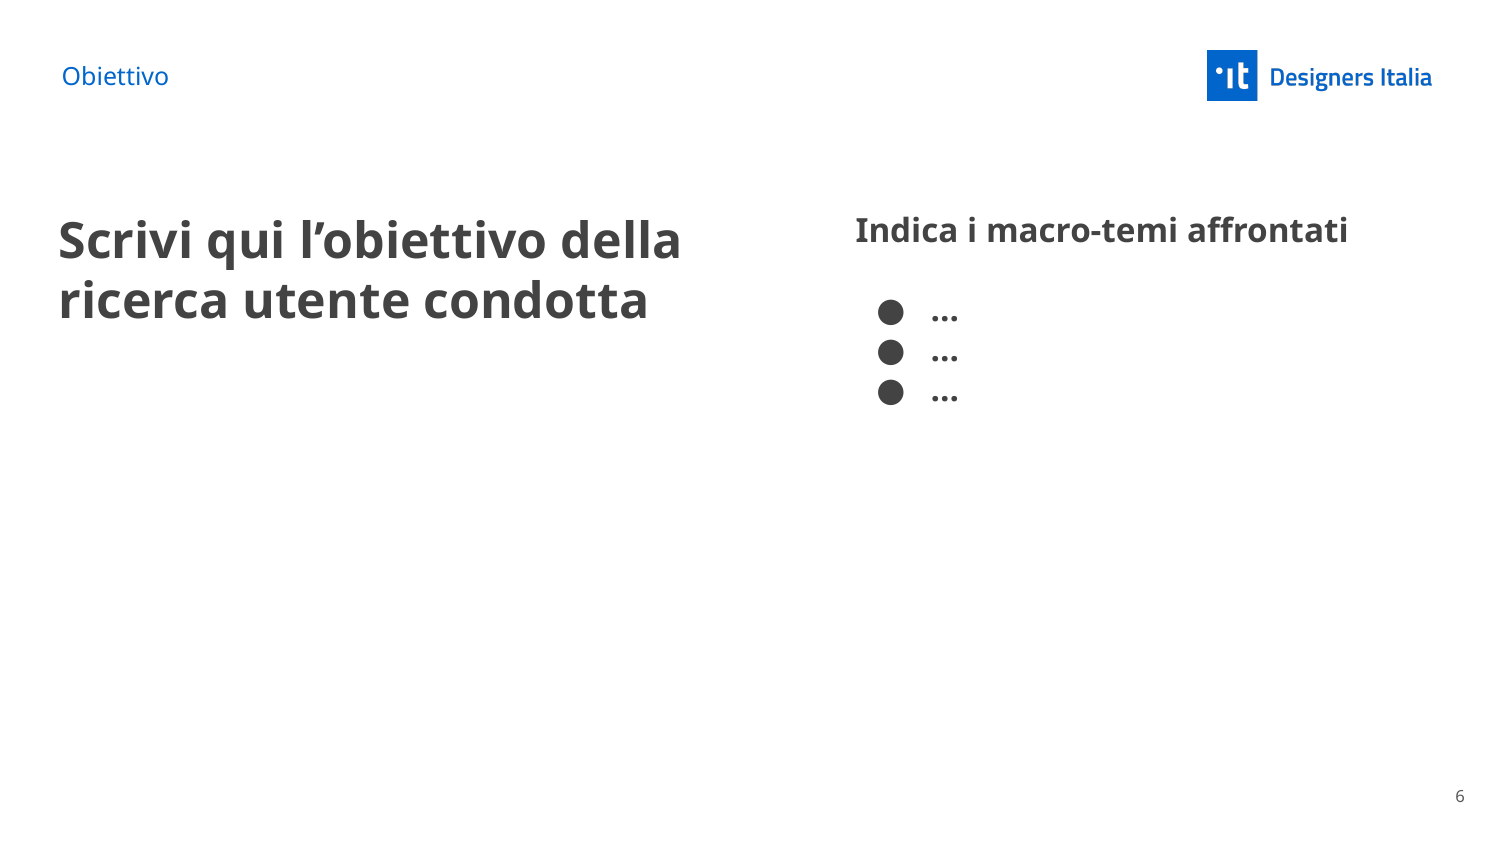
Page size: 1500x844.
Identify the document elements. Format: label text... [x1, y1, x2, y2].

text_box Indica i macro-temi affrontati … … ... [840, 193, 1390, 324]
picture [1207, 50, 1445, 101]
text_box Obiettivo [46, 52, 684, 99]
slide_number <number> [1389, 764, 1480, 830]
text_box Scrivi qui l’obiettivo della ricerca utente condotta [43, 193, 756, 324]
